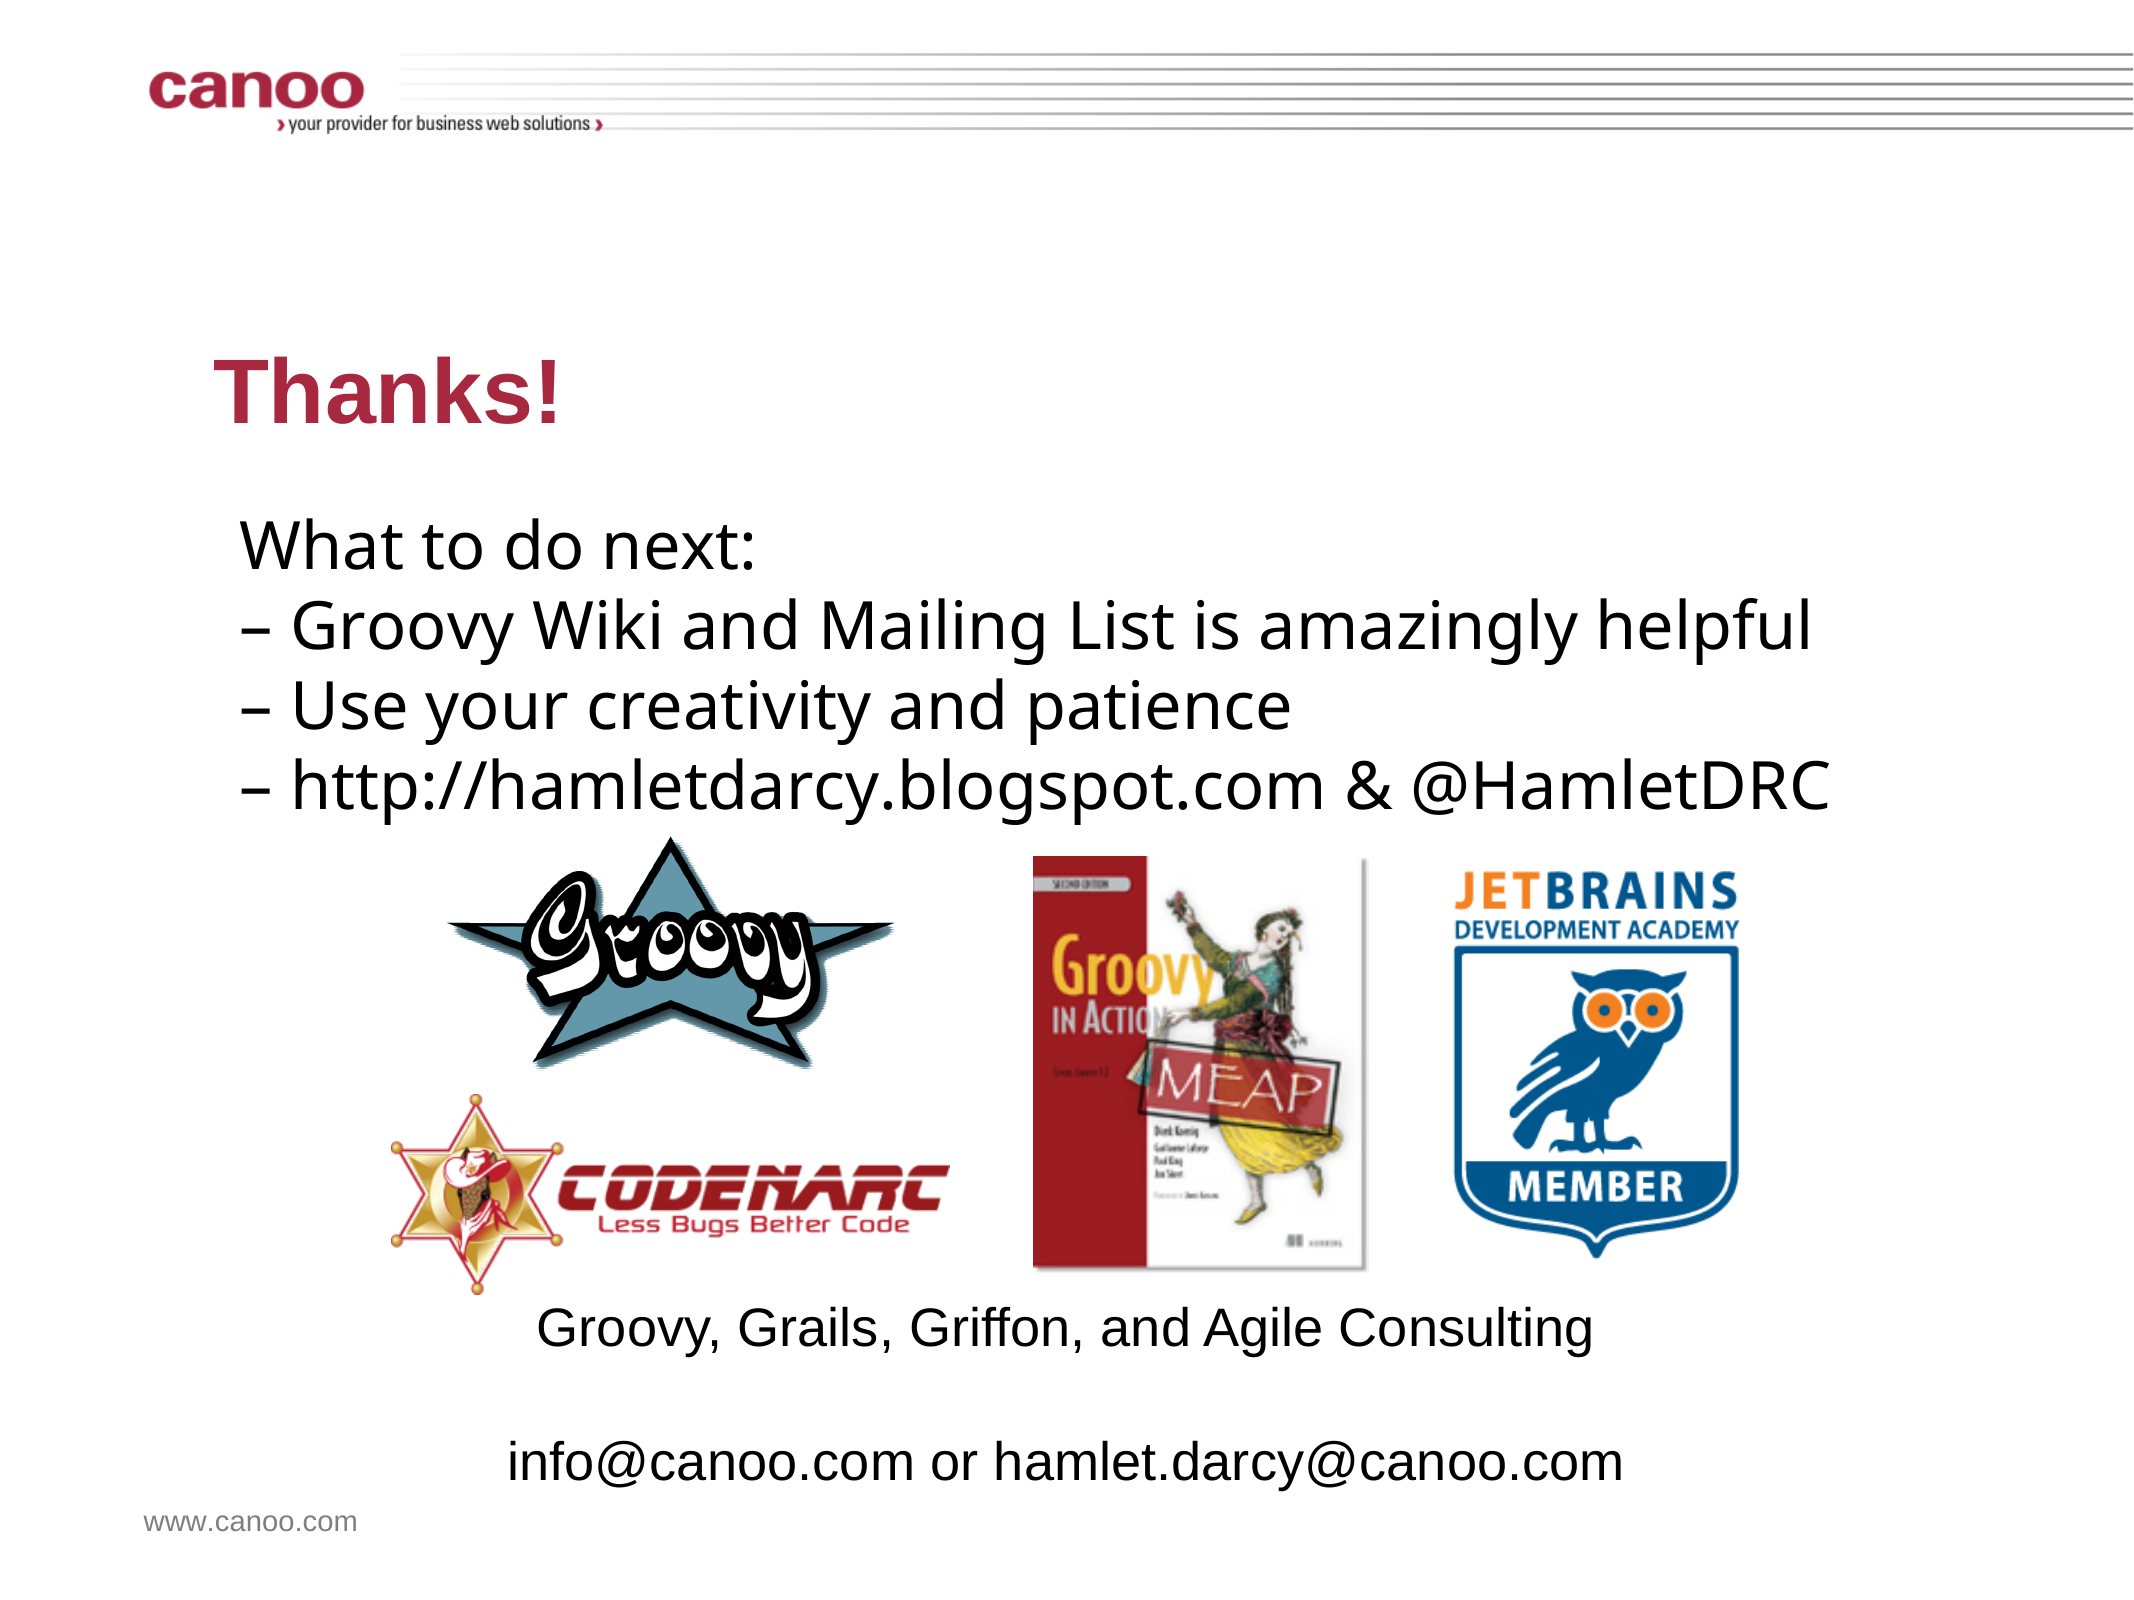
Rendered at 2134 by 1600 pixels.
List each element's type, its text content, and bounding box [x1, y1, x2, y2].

title Thanks! [204, 220, 2020, 451]
picture [447, 836, 895, 1072]
picture [0, 21, 2134, 188]
text_box Groovy, Grails, Griffon, and Agile Consulting info@canoo.com or hamlet.darcy@canoo.com [376, 1239, 1758, 1538]
picture [1452, 870, 1742, 1261]
picture [391, 1094, 950, 1295]
picture [1033, 856, 1369, 1275]
text_box What to do next: – Groovy Wiki and Mailing List is amazingly helpful – Use your creativity and patience – http://hamletdarcy.blogspot.com & @HamletDRC [225, 495, 2063, 1246]
